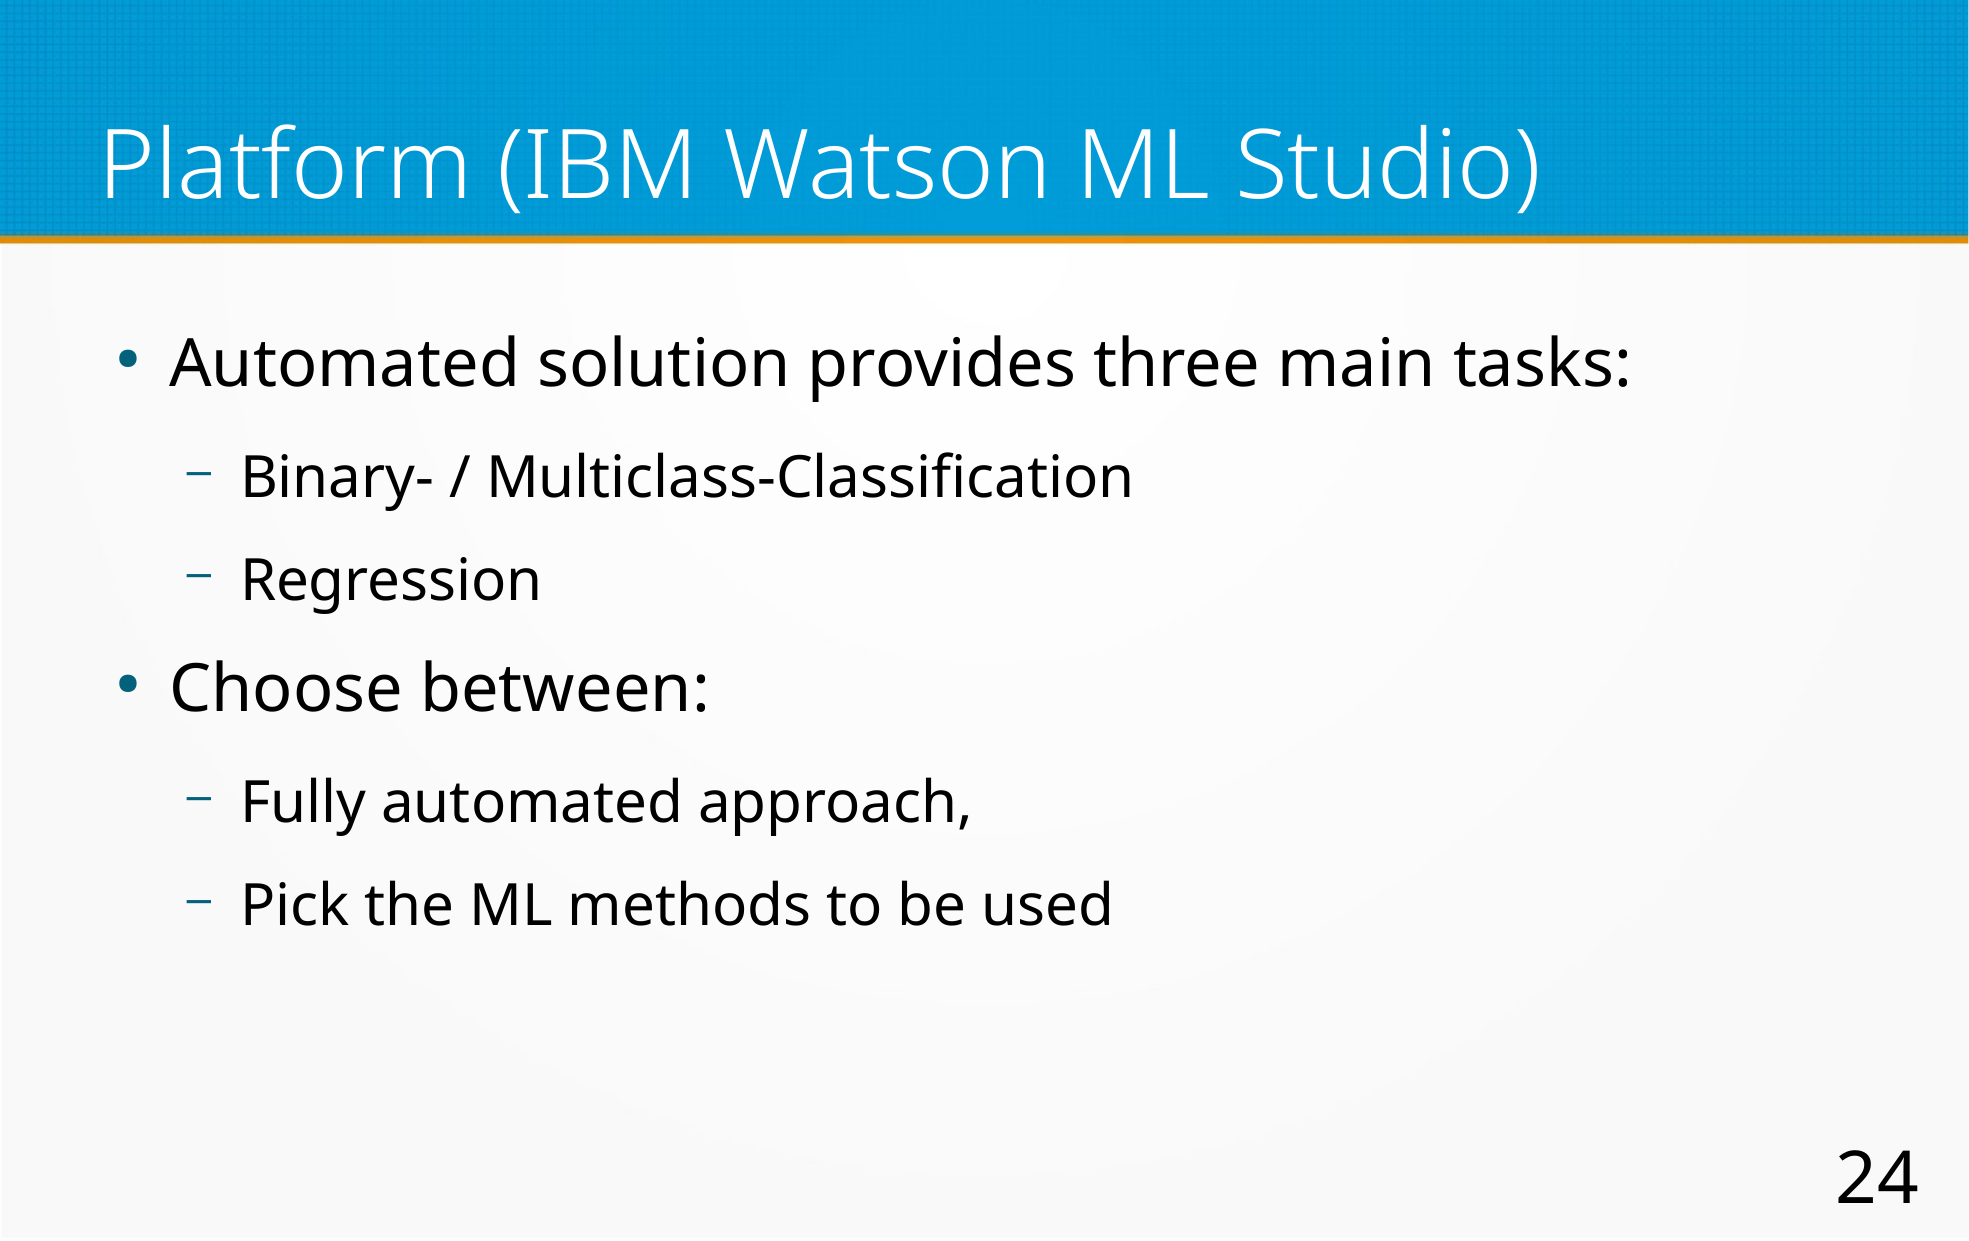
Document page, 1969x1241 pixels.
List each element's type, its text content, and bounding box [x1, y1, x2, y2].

text_box 24 [1830, 1127, 1966, 1224]
list Automated solution provides three main tasks: Binary- / Multiclass-Classification Regression Choose between: Fully automated approach, Pick the ML methods to be used [98, 315, 1861, 1081]
title Platform (IBM Watson ML Studio) [98, 19, 1870, 227]
picture [0, 233, 1969, 1241]
